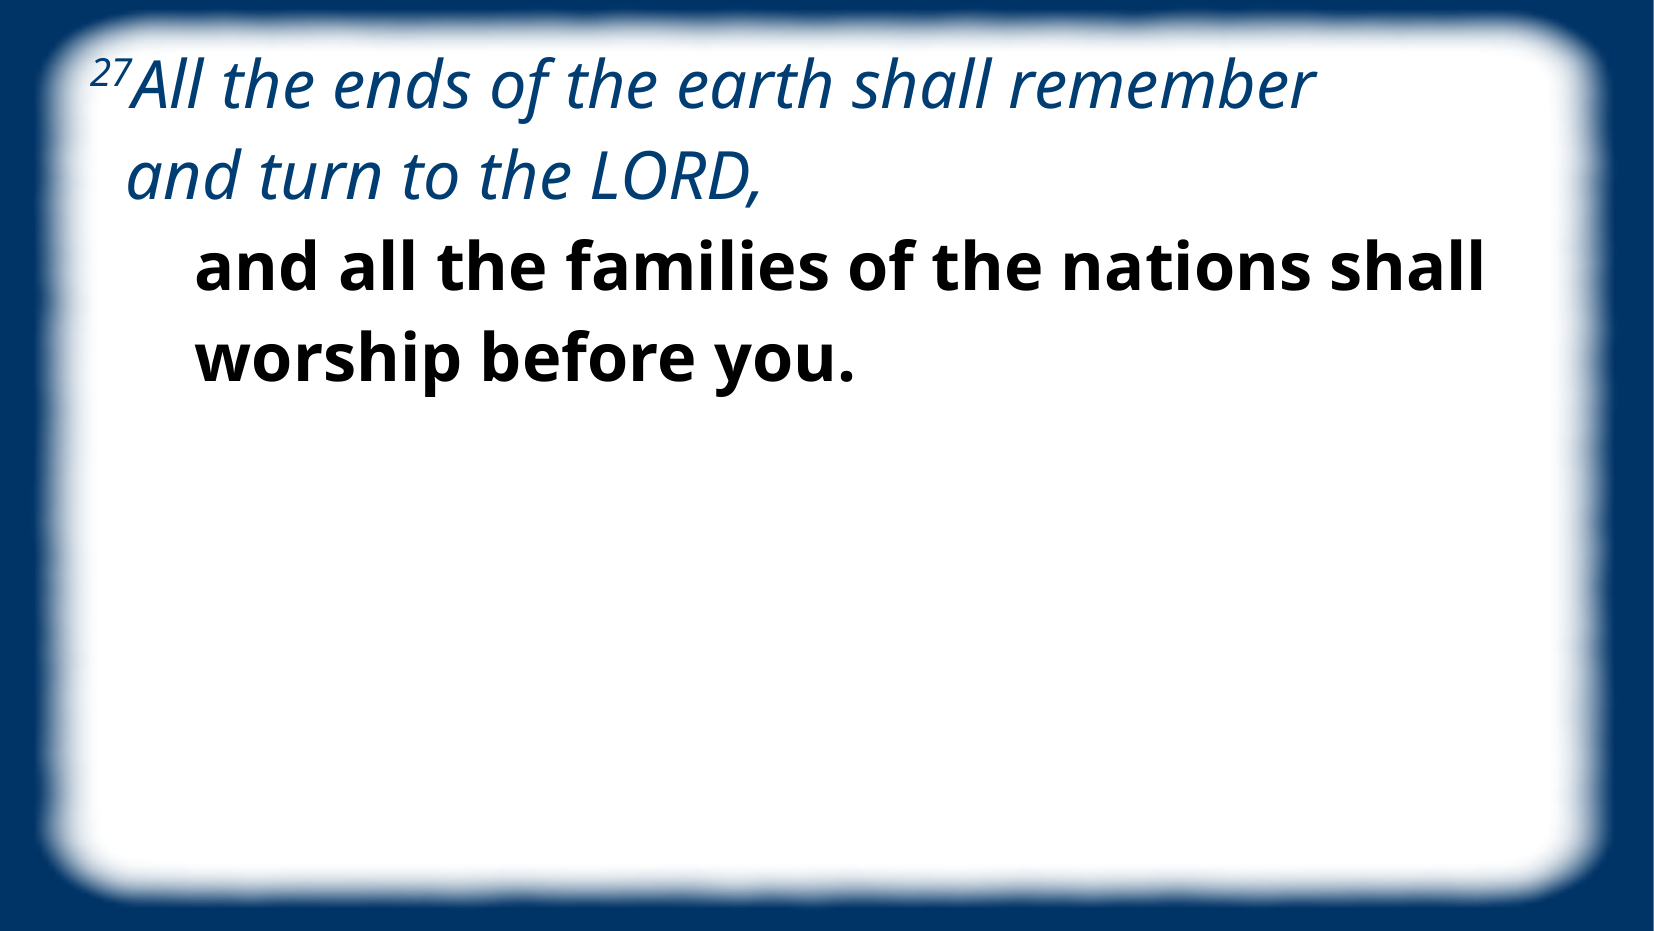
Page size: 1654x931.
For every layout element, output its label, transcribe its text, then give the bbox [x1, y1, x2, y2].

picture [0, 0, 1654, 931]
text_box 27All the ends of the earth shall remember and turn to the LORD, and all the families of the nations shall worship before you. [75, 30, 1576, 400]
